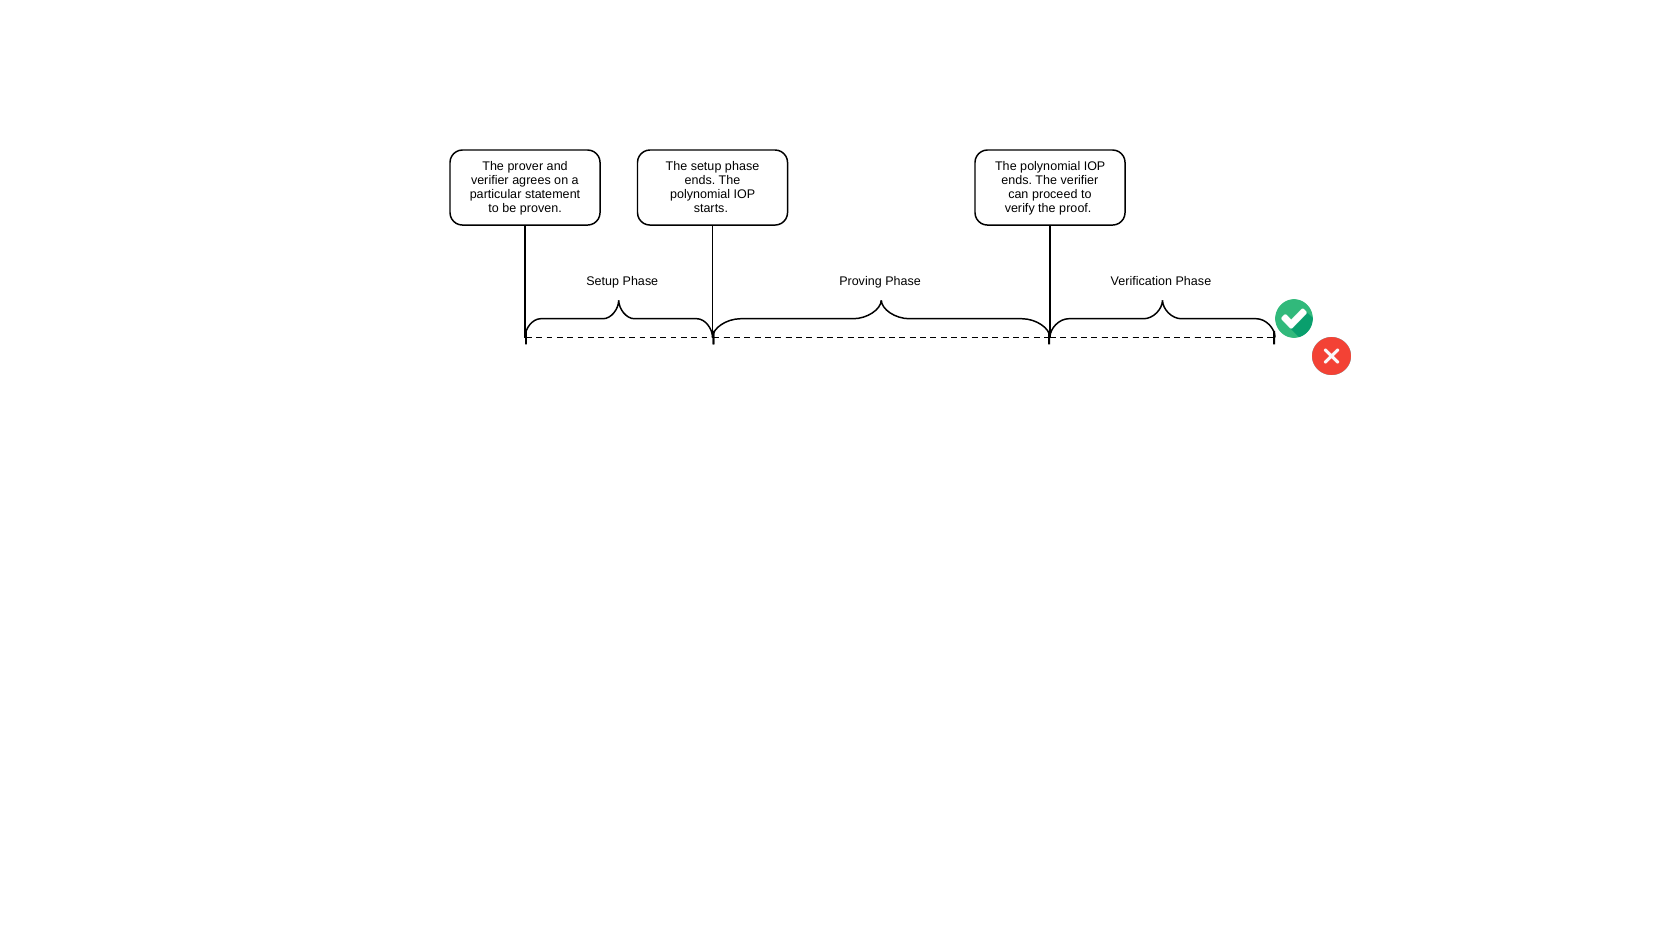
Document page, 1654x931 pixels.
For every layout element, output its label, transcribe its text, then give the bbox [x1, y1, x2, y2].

text_box The prover and verifier agrees on a particular statement to be proven. [450, 150, 601, 226]
picture [1275, 299, 1351, 376]
text_box Verification Phase [1087, 262, 1238, 301]
text_box Proving Phase [787, 262, 938, 301]
text_box Setup Phase [562, 262, 676, 301]
text_box The setup phase ends. The polynomial IOP starts. [637, 150, 788, 226]
text_box The polynomial IOP ends. The verifier can proceed to verify the proof. [975, 150, 1126, 226]
